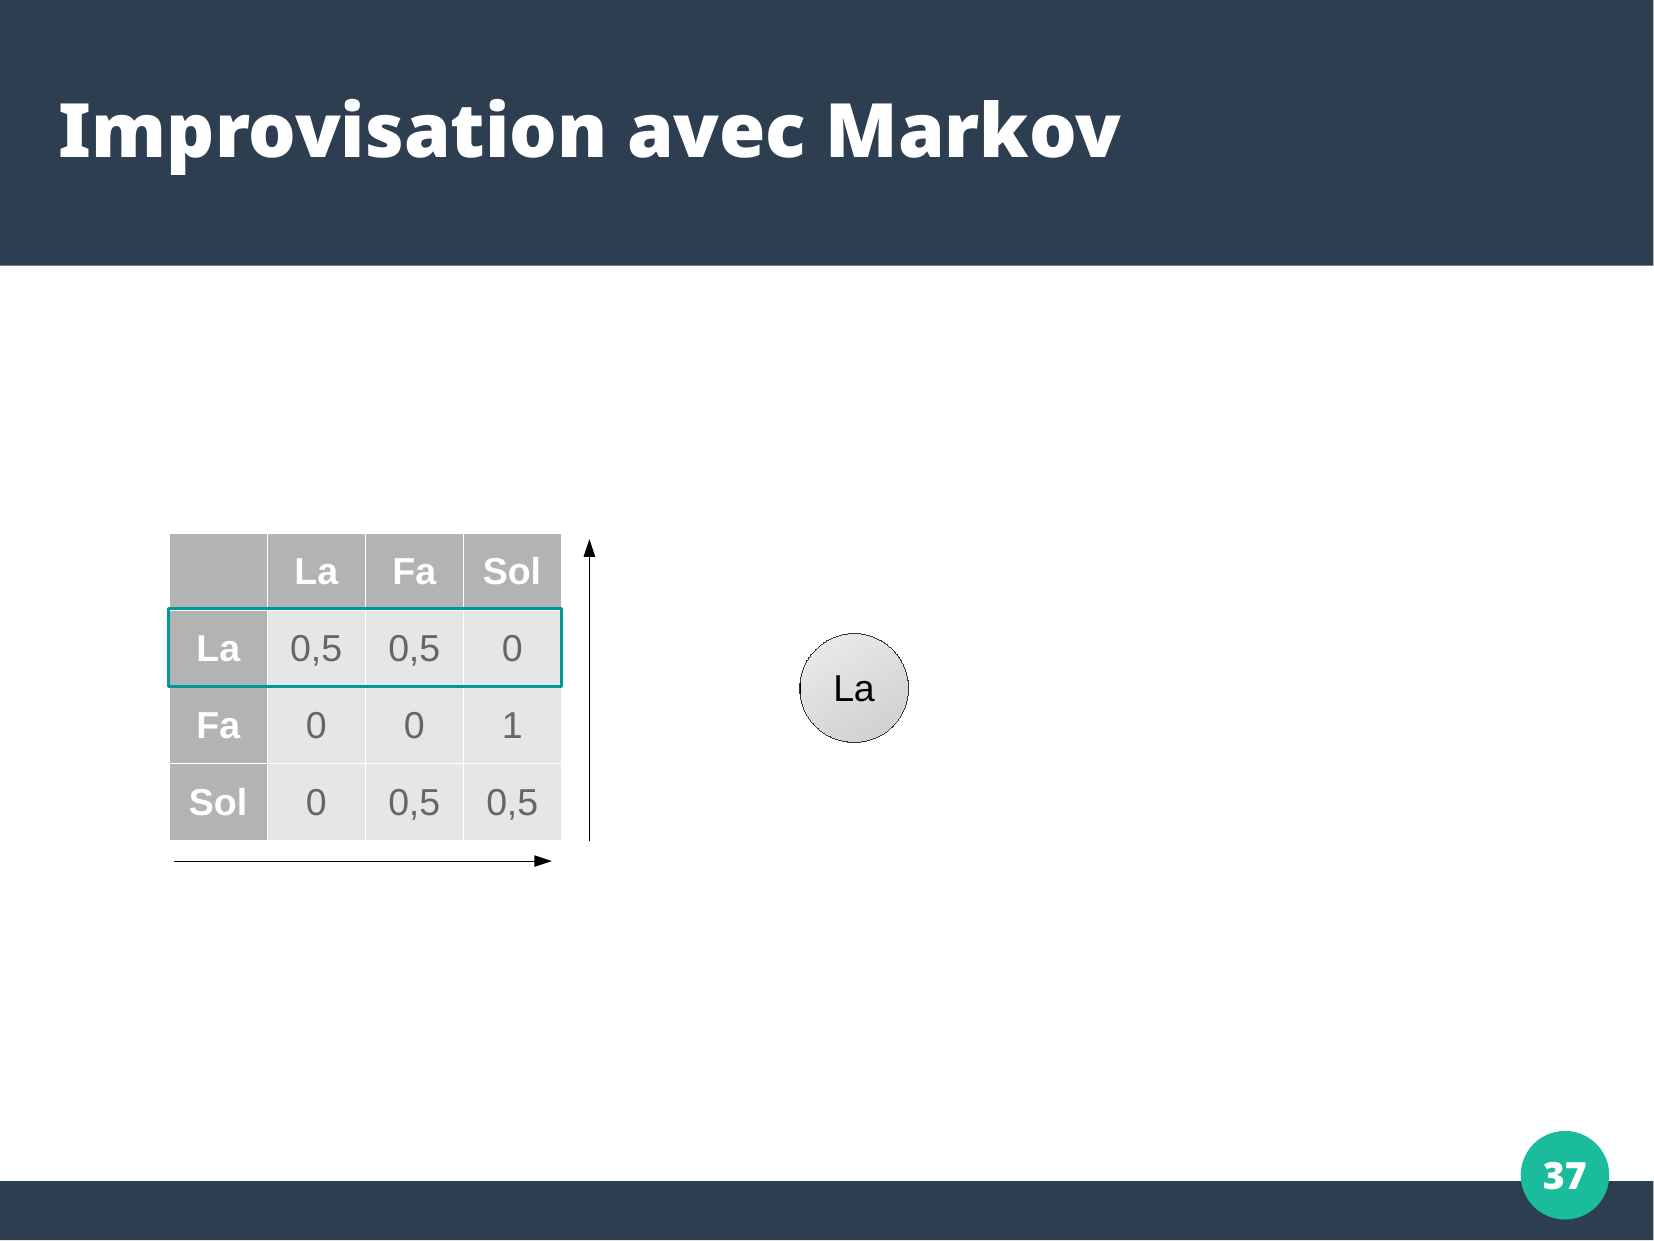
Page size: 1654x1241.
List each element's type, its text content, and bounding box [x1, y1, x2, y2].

table_cell 0 [268, 688, 365, 763]
text_box La [799, 633, 909, 743]
table_cell Fa [170, 688, 267, 763]
table_cell Sol [170, 764, 267, 840]
table_cell 0 [464, 611, 560, 685]
table_cell 0,5 [366, 611, 463, 685]
table_cell 0 [268, 764, 365, 840]
table_header [170, 534, 267, 607]
table_cell 1 [464, 688, 561, 763]
table_cell La [170, 611, 267, 685]
table_header La [268, 534, 365, 607]
title Improvisation avec Markov [59, 49, 1595, 207]
table_header Sol [464, 534, 561, 607]
table_header Fa [366, 534, 463, 607]
table_cell 0 [366, 688, 463, 763]
table_cell 0,5 [268, 611, 365, 685]
table_cell 0,5 [366, 764, 463, 840]
table_cell 0,5 [464, 764, 561, 840]
